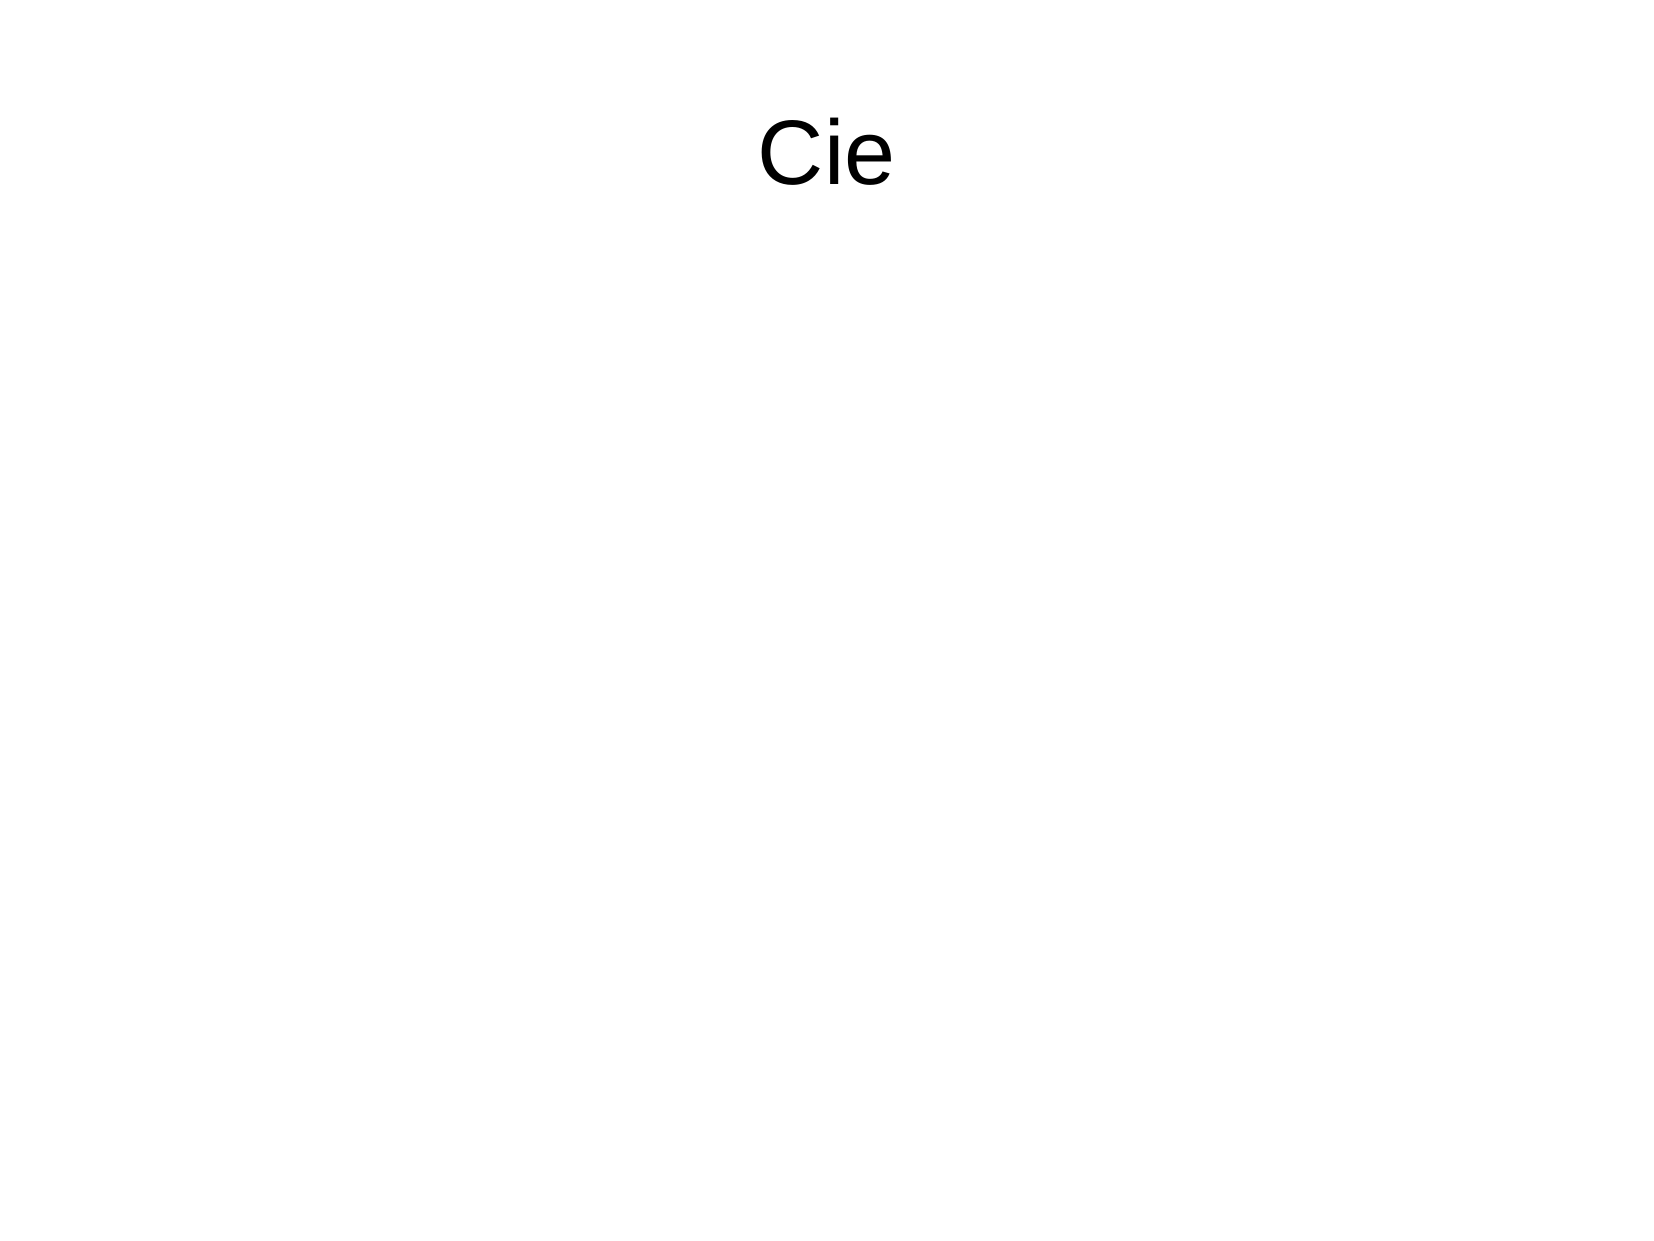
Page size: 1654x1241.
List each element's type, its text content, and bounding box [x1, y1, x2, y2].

title Cie [82, 49, 1571, 257]
